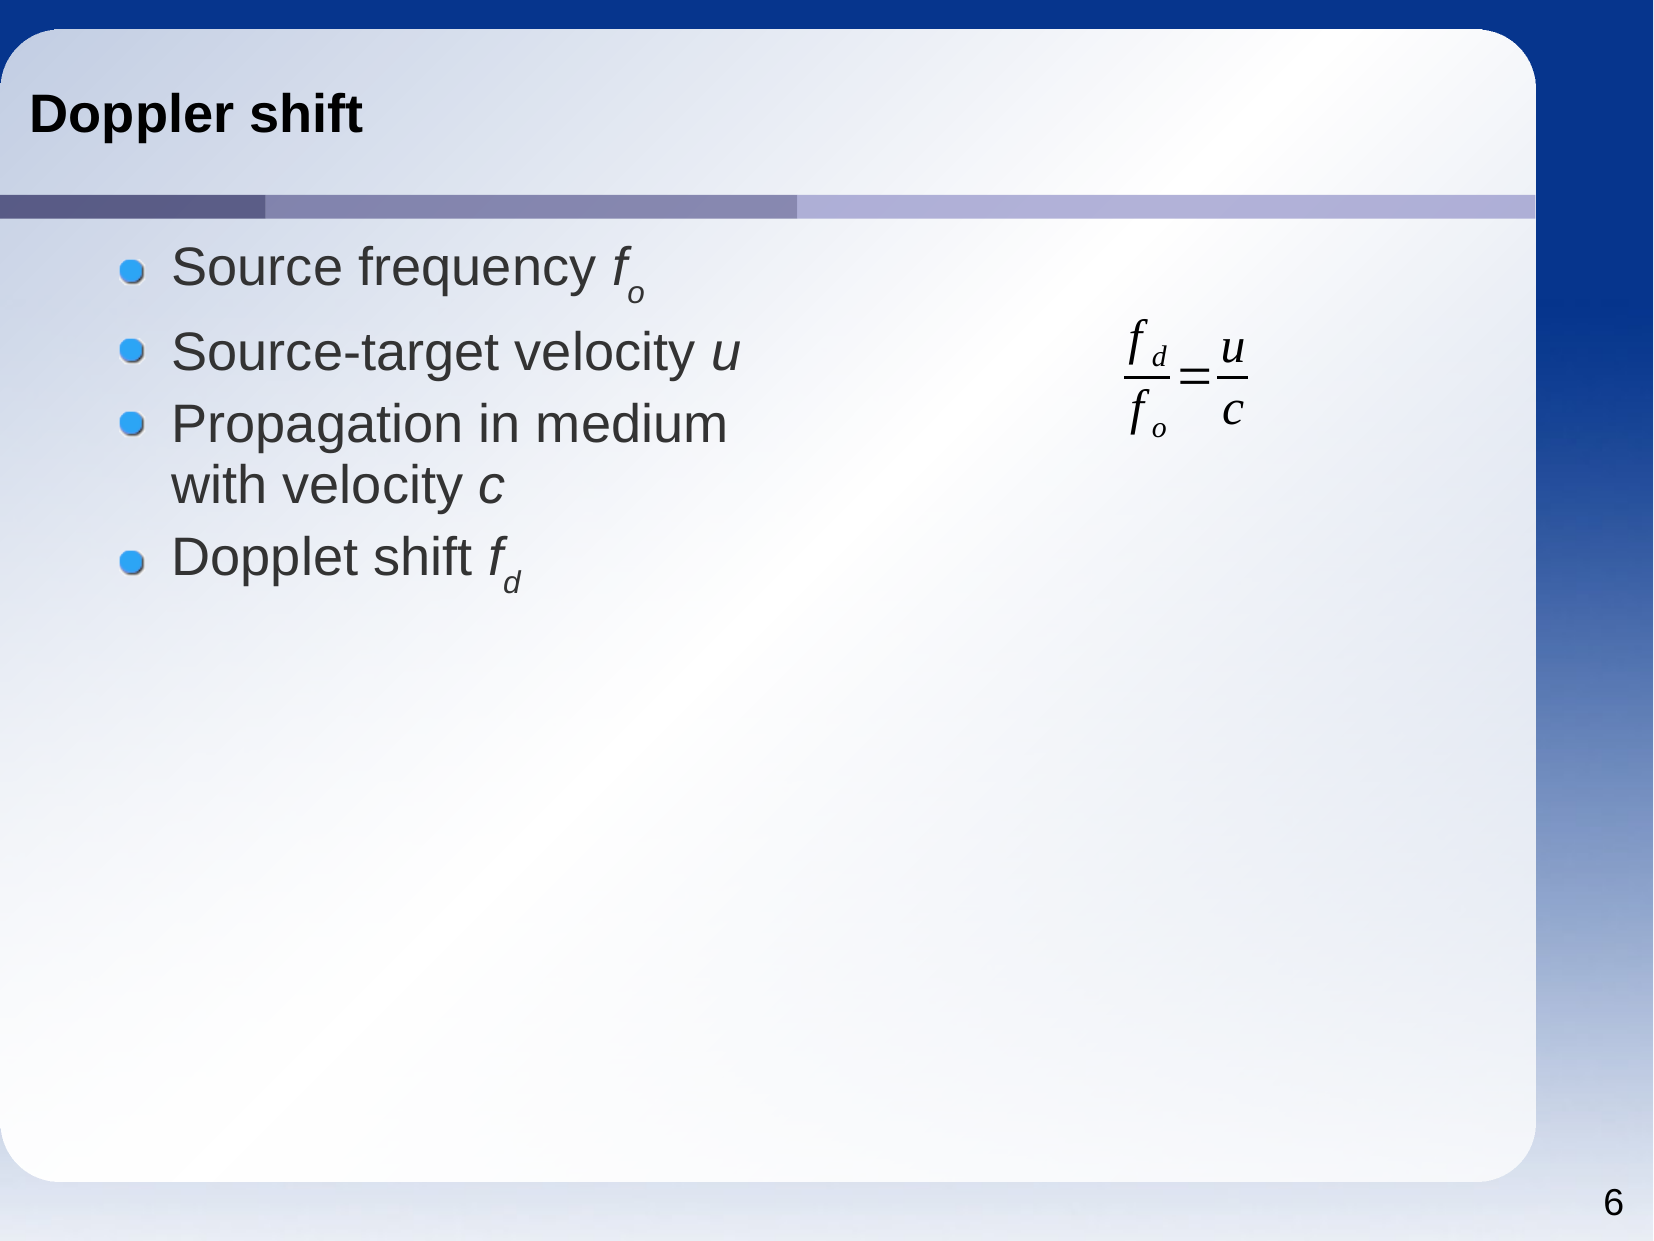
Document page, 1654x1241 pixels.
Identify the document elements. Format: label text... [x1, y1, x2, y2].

title Doppler shift [29, 49, 1506, 178]
chart [1115, 310, 1258, 444]
list Source frequency fo Source-target velocity u Propagation in medium with velocity c Dopplet shift fd [29, 236, 750, 1152]
picture [0, 0, 1654, 1241]
